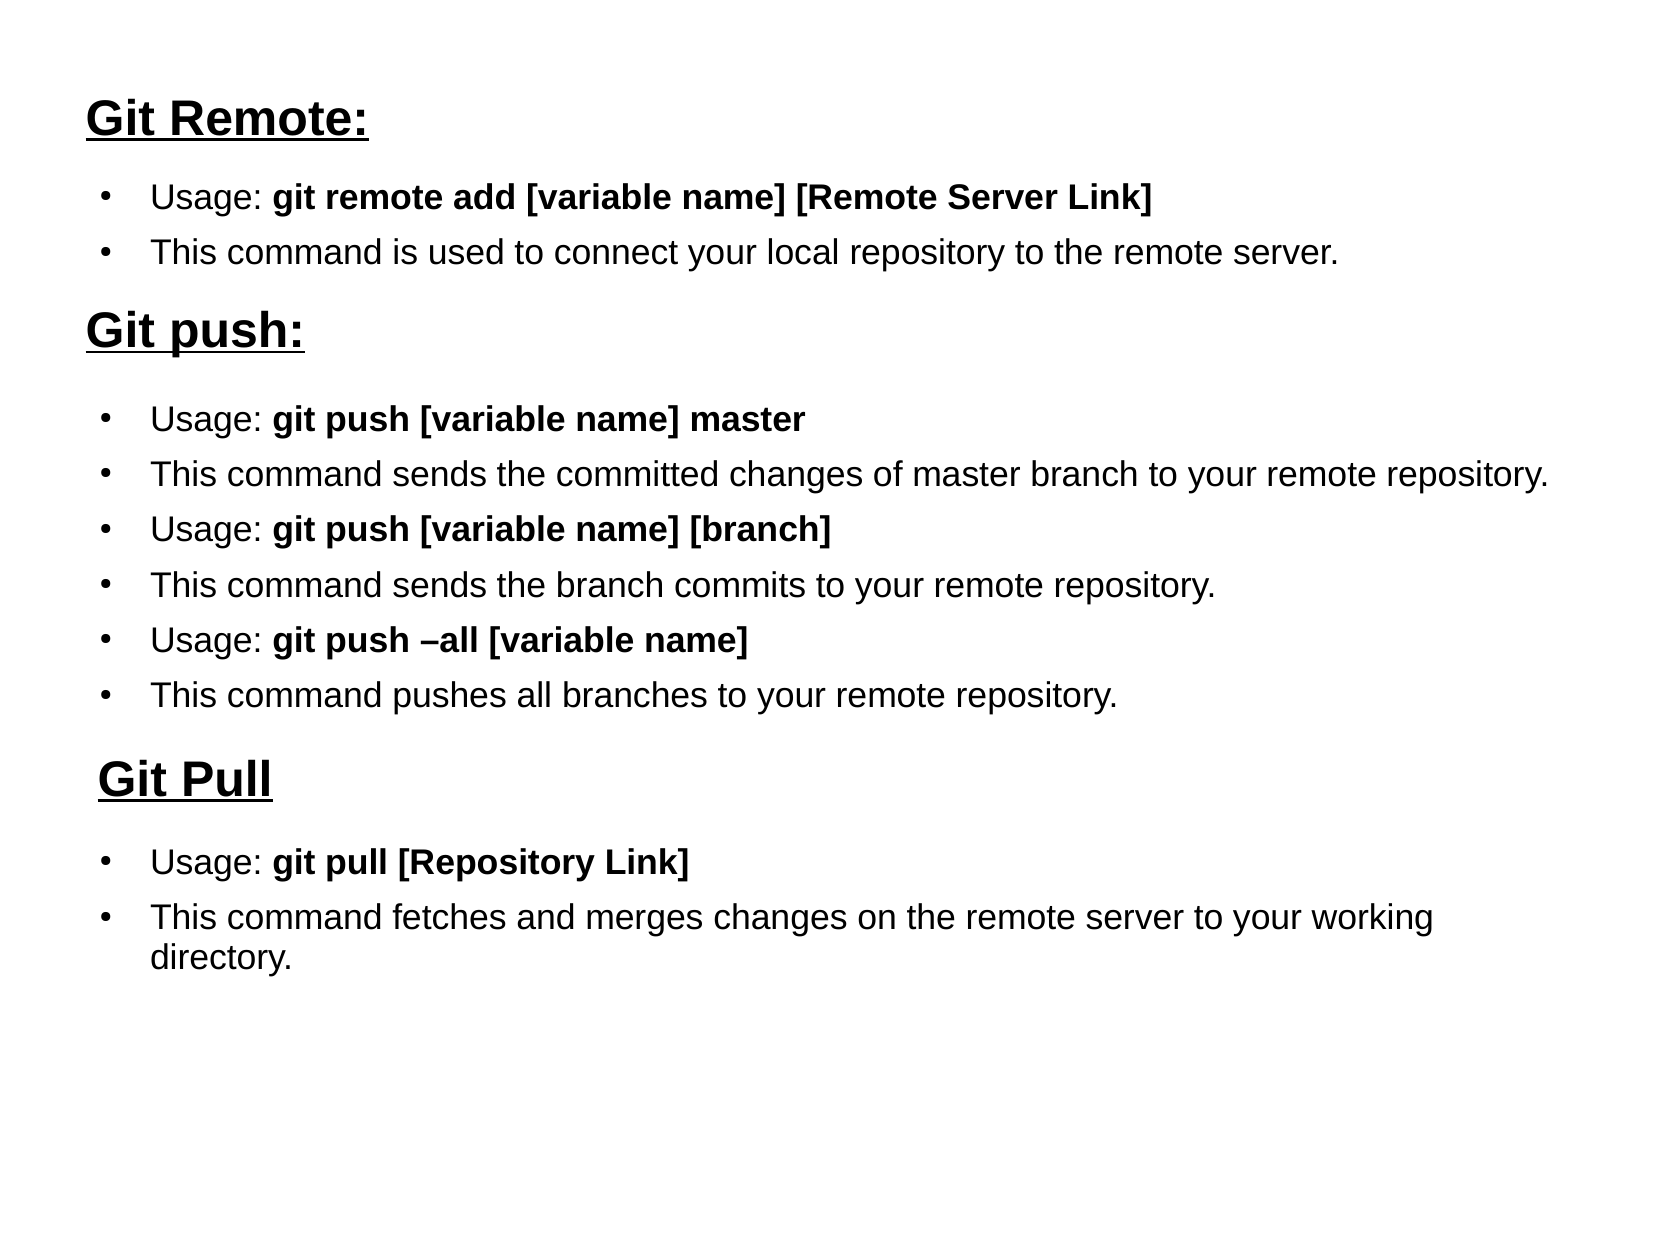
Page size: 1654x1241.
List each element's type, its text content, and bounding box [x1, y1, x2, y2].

list Usage: git remote add [variable name] [Remote Server Link] This command is used to connect your local repository to the remote server. Usage: git push [variable name] master This command sends the committed changes of master branch to your remote repository. Usage: git push [variable name] [branch] This command sends the branch commits to your remote repository. Usage: git push –all [variable name] This command pushes all branches to your remote repository. Usage: git pull [Repository Link] This command fetches and merges changes on the remote server to your working directory. [82, 177, 1571, 1010]
text_box Git Pull [82, 744, 378, 815]
text_box Git push: [70, 295, 390, 366]
text_box Git Remote: [70, 82, 426, 154]
